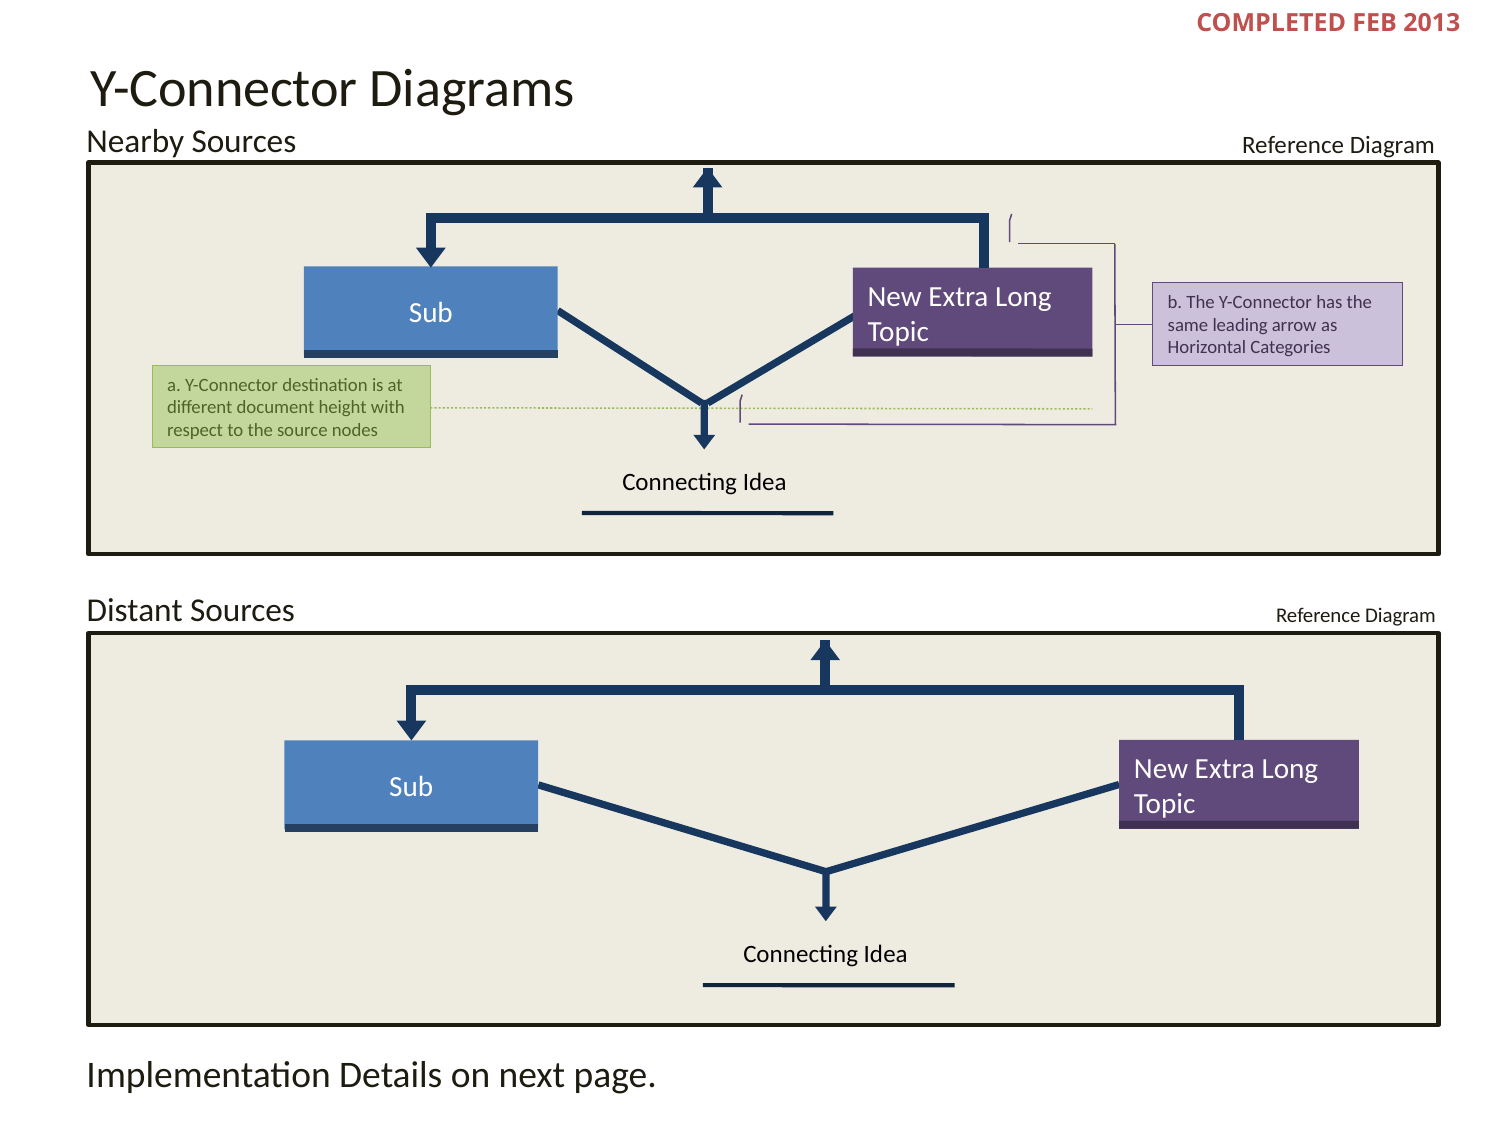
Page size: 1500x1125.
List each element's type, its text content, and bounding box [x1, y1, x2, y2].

text_box b. The Y-Connector has the same leading arrow as Horizontal Categories [1152, 282, 1403, 366]
title Y-Connector Diagrams [75, 45, 1439, 125]
text_box [88, 162, 1439, 555]
text_box Distant Sources [71, 580, 383, 636]
text_box Connecting Idea [579, 448, 831, 514]
text_box Connecting Idea [700, 920, 952, 986]
text_box Sub [303, 266, 558, 350]
text_box New Extra Long Topic [1119, 739, 1359, 820]
text_box Nearby Sources [71, 112, 383, 167]
text_box Implementation Details on next page. [71, 1042, 916, 1103]
text_box [88, 633, 1439, 1025]
text_box COMPLETED FEB 2013 [1181, 0, 1476, 44]
text_box a. Y-Connector destination is at different document height with respect to the source nodes [152, 365, 431, 448]
text_box Sub [284, 740, 539, 830]
text_box New Extra Long Topic [852, 267, 1093, 348]
text_box Reference Diagram [1213, 121, 1450, 167]
text_box Reference Diagram [1214, 593, 1451, 634]
